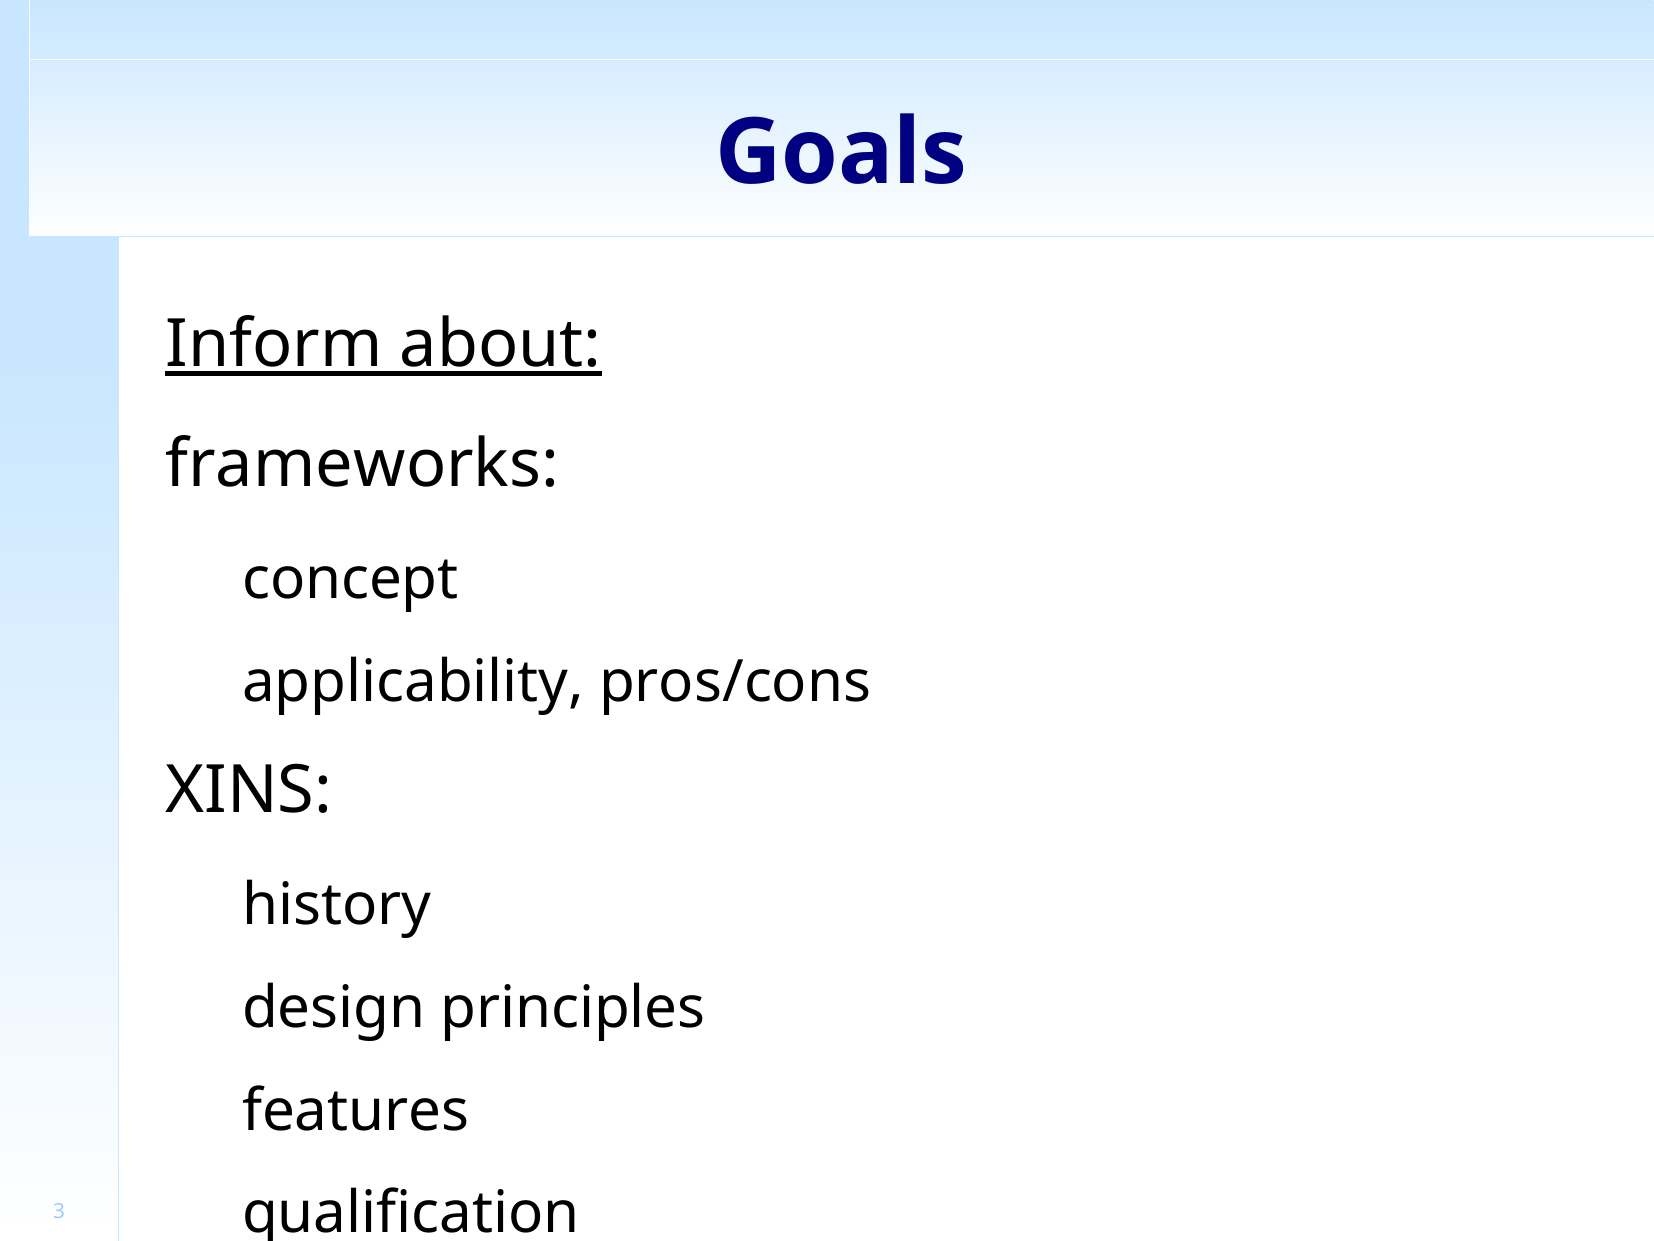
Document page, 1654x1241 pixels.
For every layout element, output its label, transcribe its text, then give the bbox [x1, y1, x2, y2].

list Inform about: frameworks: concept applicability, pros/cons XINS: history design principles features qualification [147, 295, 1625, 1182]
title Goals [29, 59, 1654, 237]
